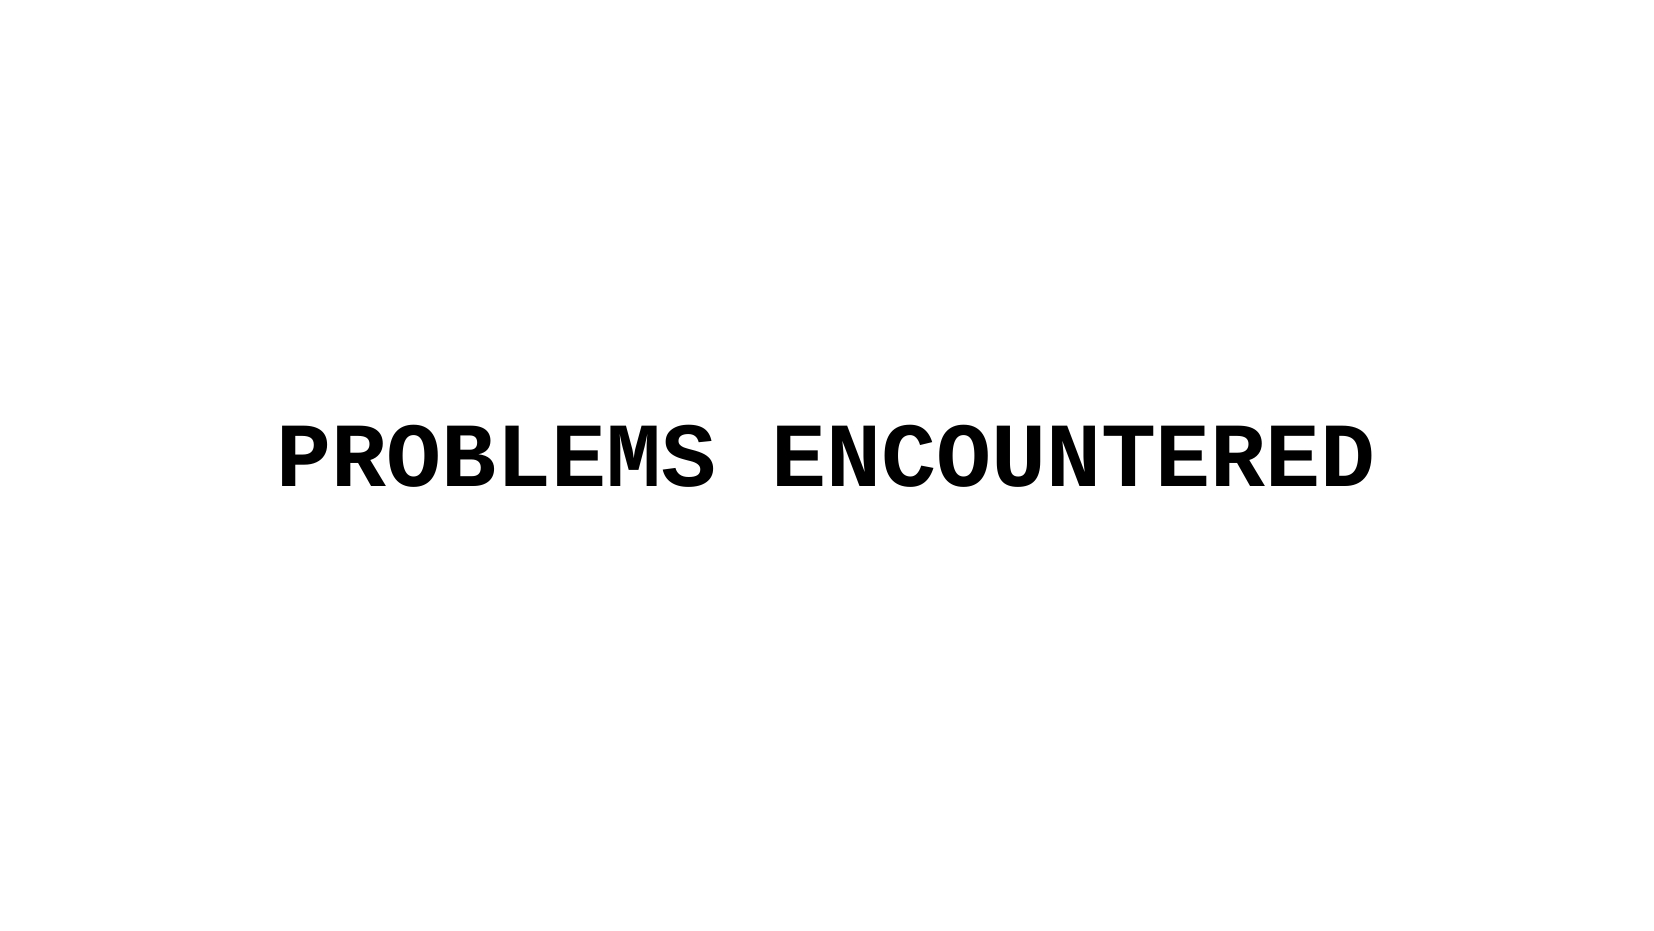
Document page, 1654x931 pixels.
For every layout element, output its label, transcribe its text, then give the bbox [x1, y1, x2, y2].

subtitle PROBLEMS ENCOUNTERED [82, 37, 1571, 886]
